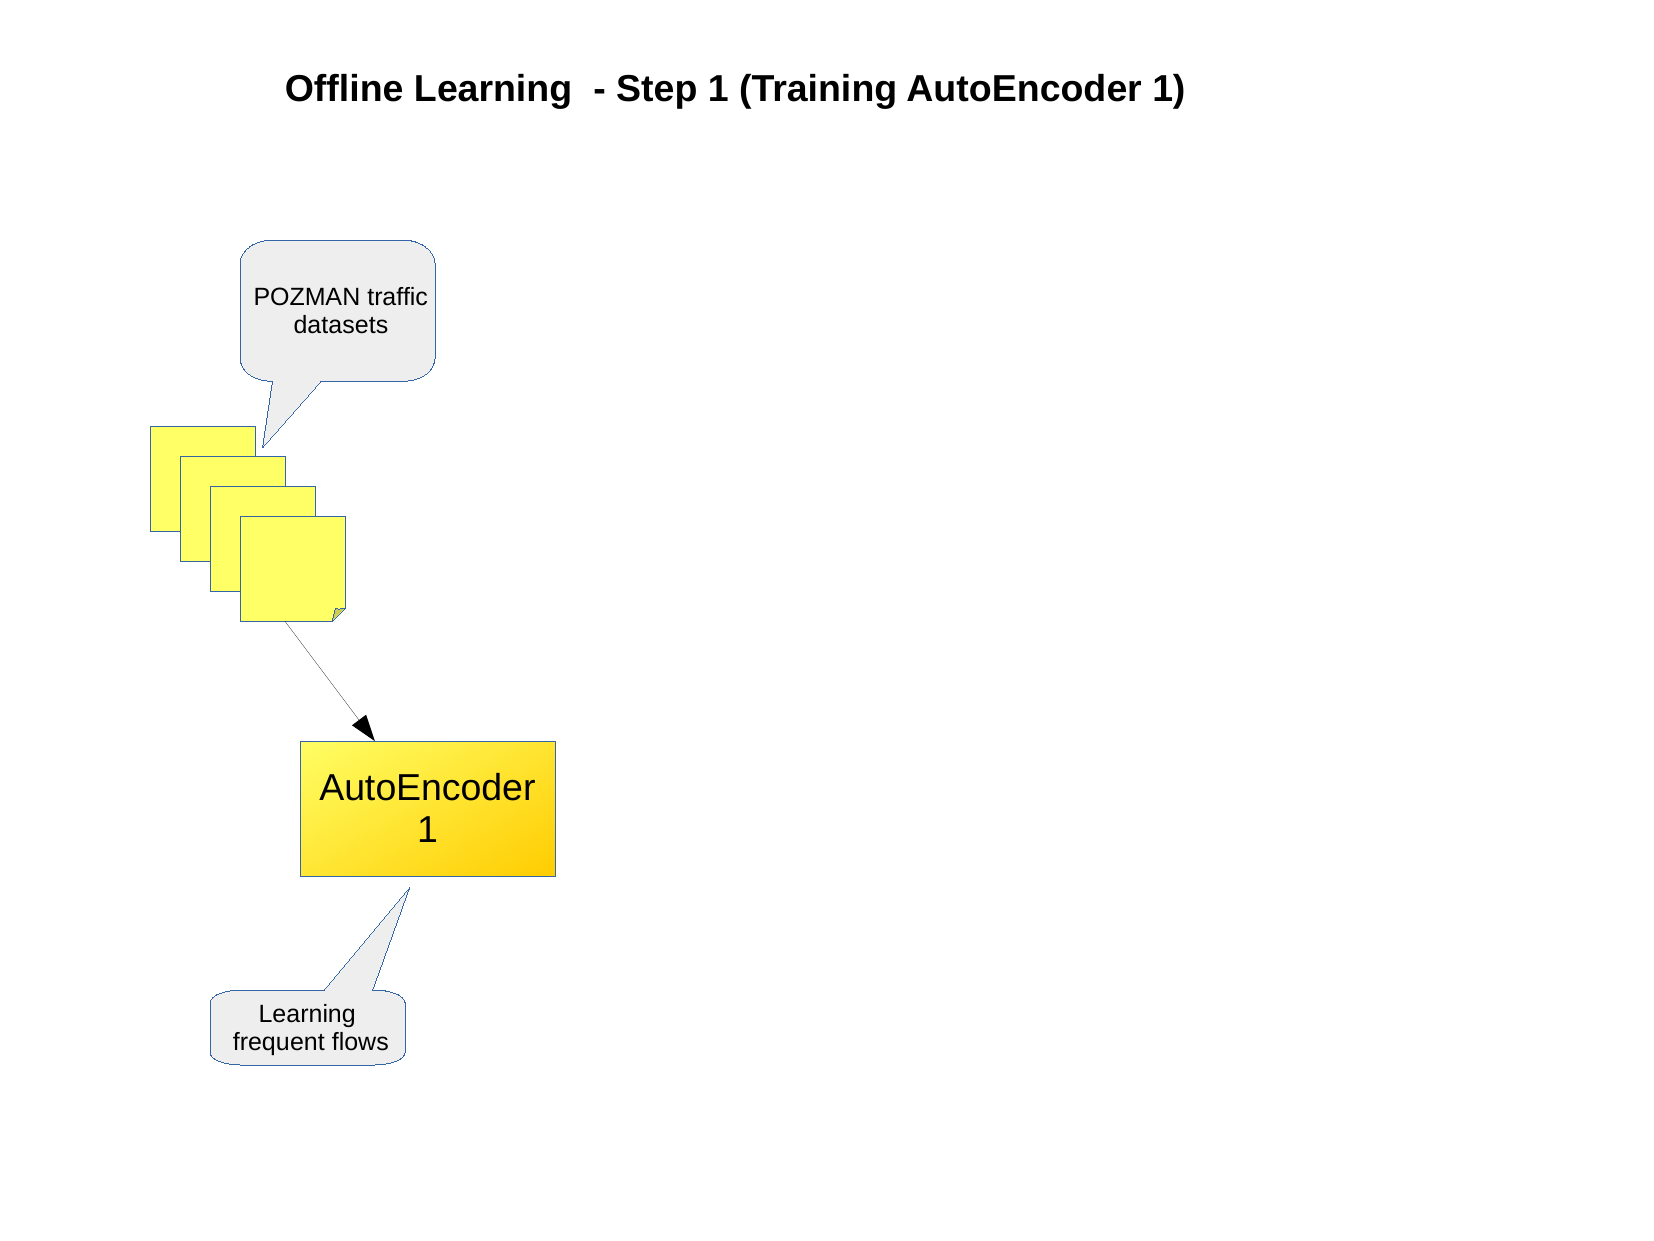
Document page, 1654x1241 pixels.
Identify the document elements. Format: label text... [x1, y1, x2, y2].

text_box [150, 426, 346, 622]
text_box Learning frequent flows [210, 887, 410, 1066]
text_box AutoEncoder 1 [300, 741, 556, 877]
text_box POZMAN traffic datasets [240, 240, 436, 448]
text_box Offline Learning - Step 1 (Training AutoEncoder 1) [270, 60, 1202, 117]
